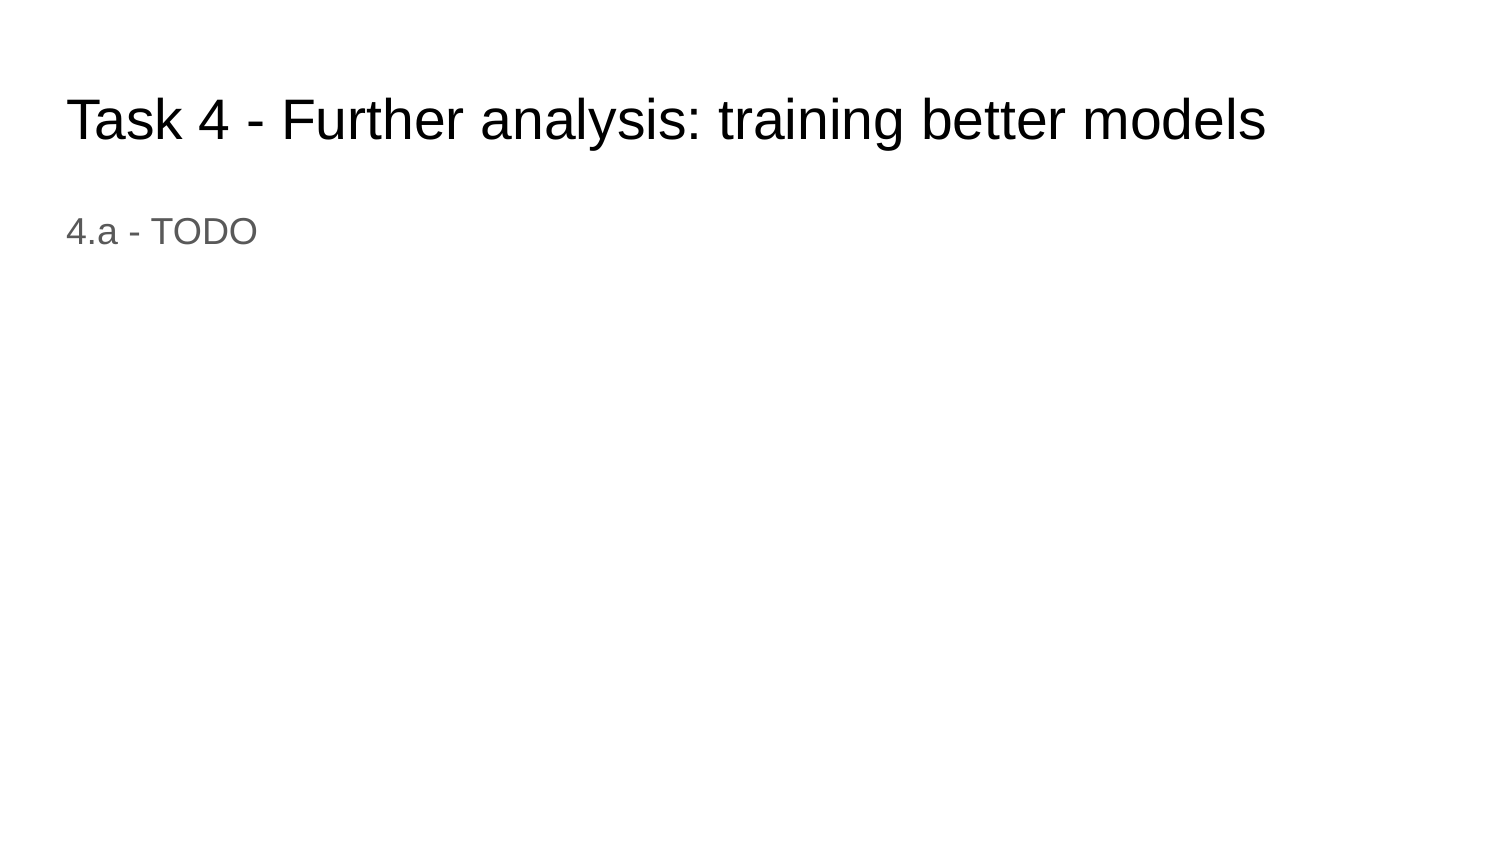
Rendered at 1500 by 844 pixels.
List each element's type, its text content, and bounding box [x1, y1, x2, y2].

title Task 4 - Further analysis: training better models [51, 72, 1449, 167]
list 4.a - TODO [51, 189, 1449, 750]
